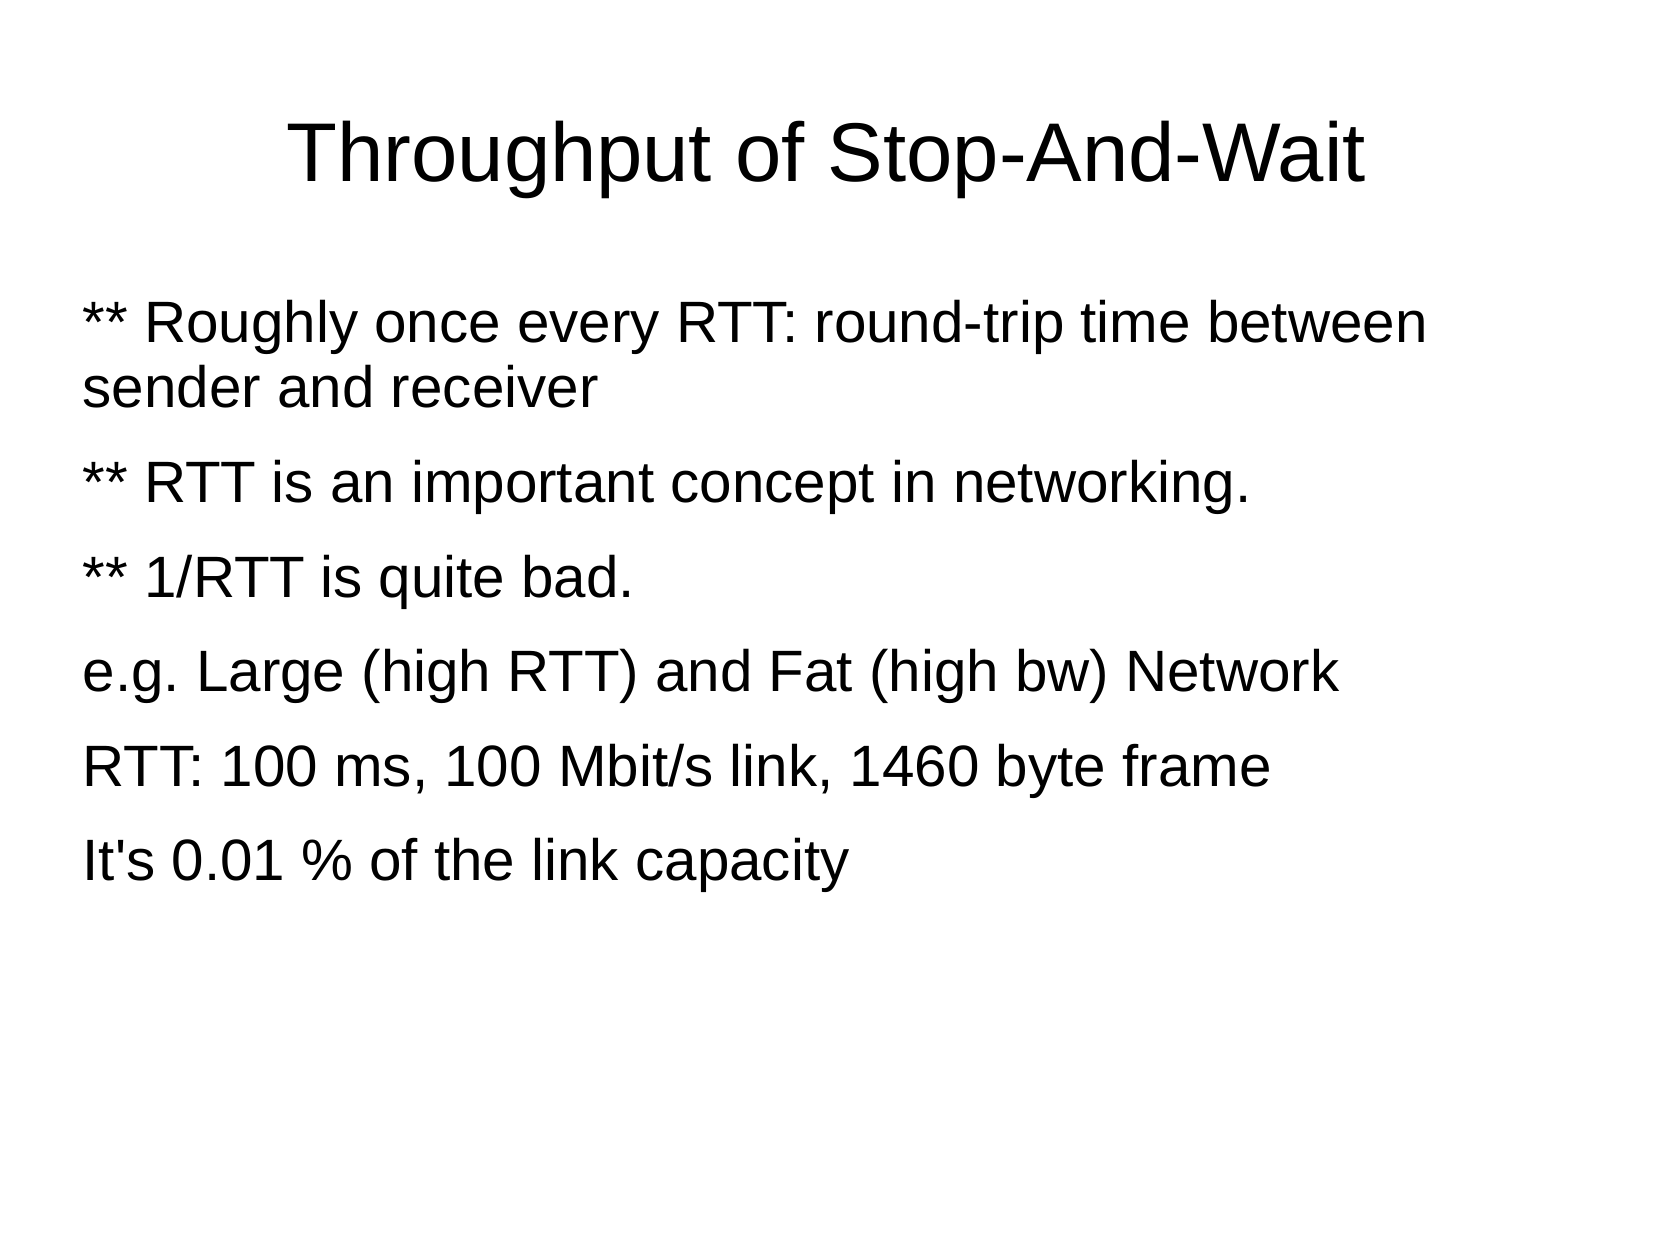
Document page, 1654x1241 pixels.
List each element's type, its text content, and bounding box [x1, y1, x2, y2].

title Throughput of Stop-And-Wait [82, 49, 1571, 257]
list ** Roughly once every RTT: round-trip time between sender and receiver ** RTT is an important concept in networking. ** 1/RTT is quite bad. e.g. Large (high RTT) and Fat (high bw) Network RTT: 100 ms, 100 Mbit/s link, 1460 byte frame It's 0.01 % of the link capacity [82, 290, 1571, 1010]
